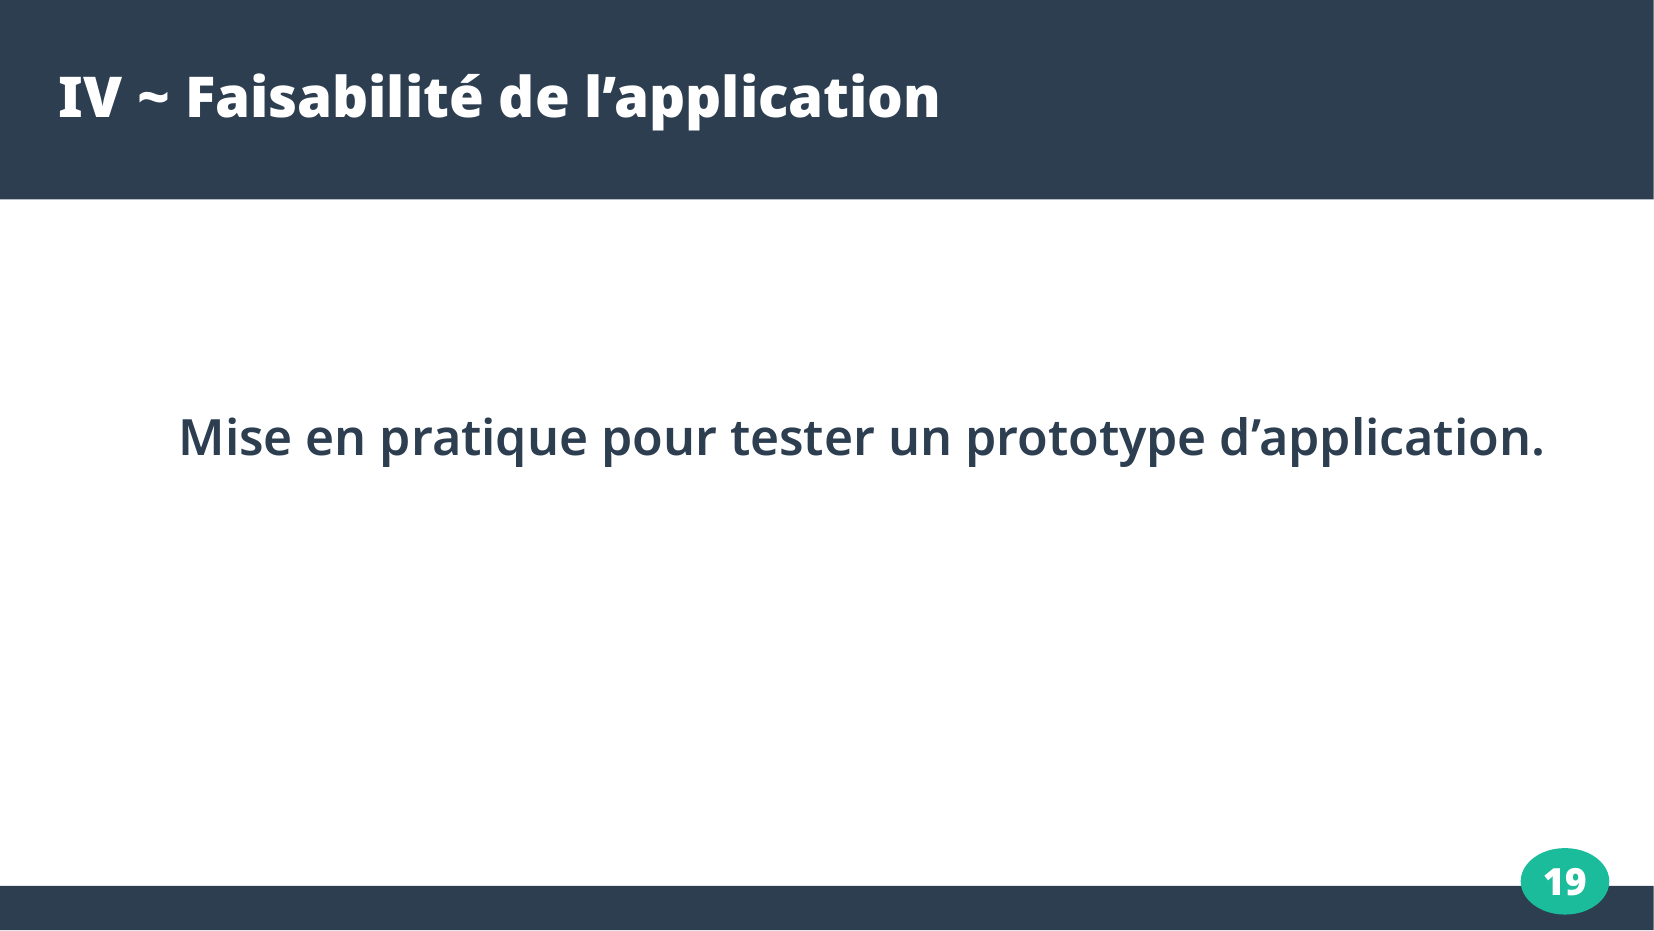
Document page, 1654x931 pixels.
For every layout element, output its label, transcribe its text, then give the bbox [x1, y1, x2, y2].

list Mise en pratique pour tester un prototype d’application. [59, 401, 1595, 529]
title IV ~ Faisabilité de l’application [59, 37, 1595, 155]
